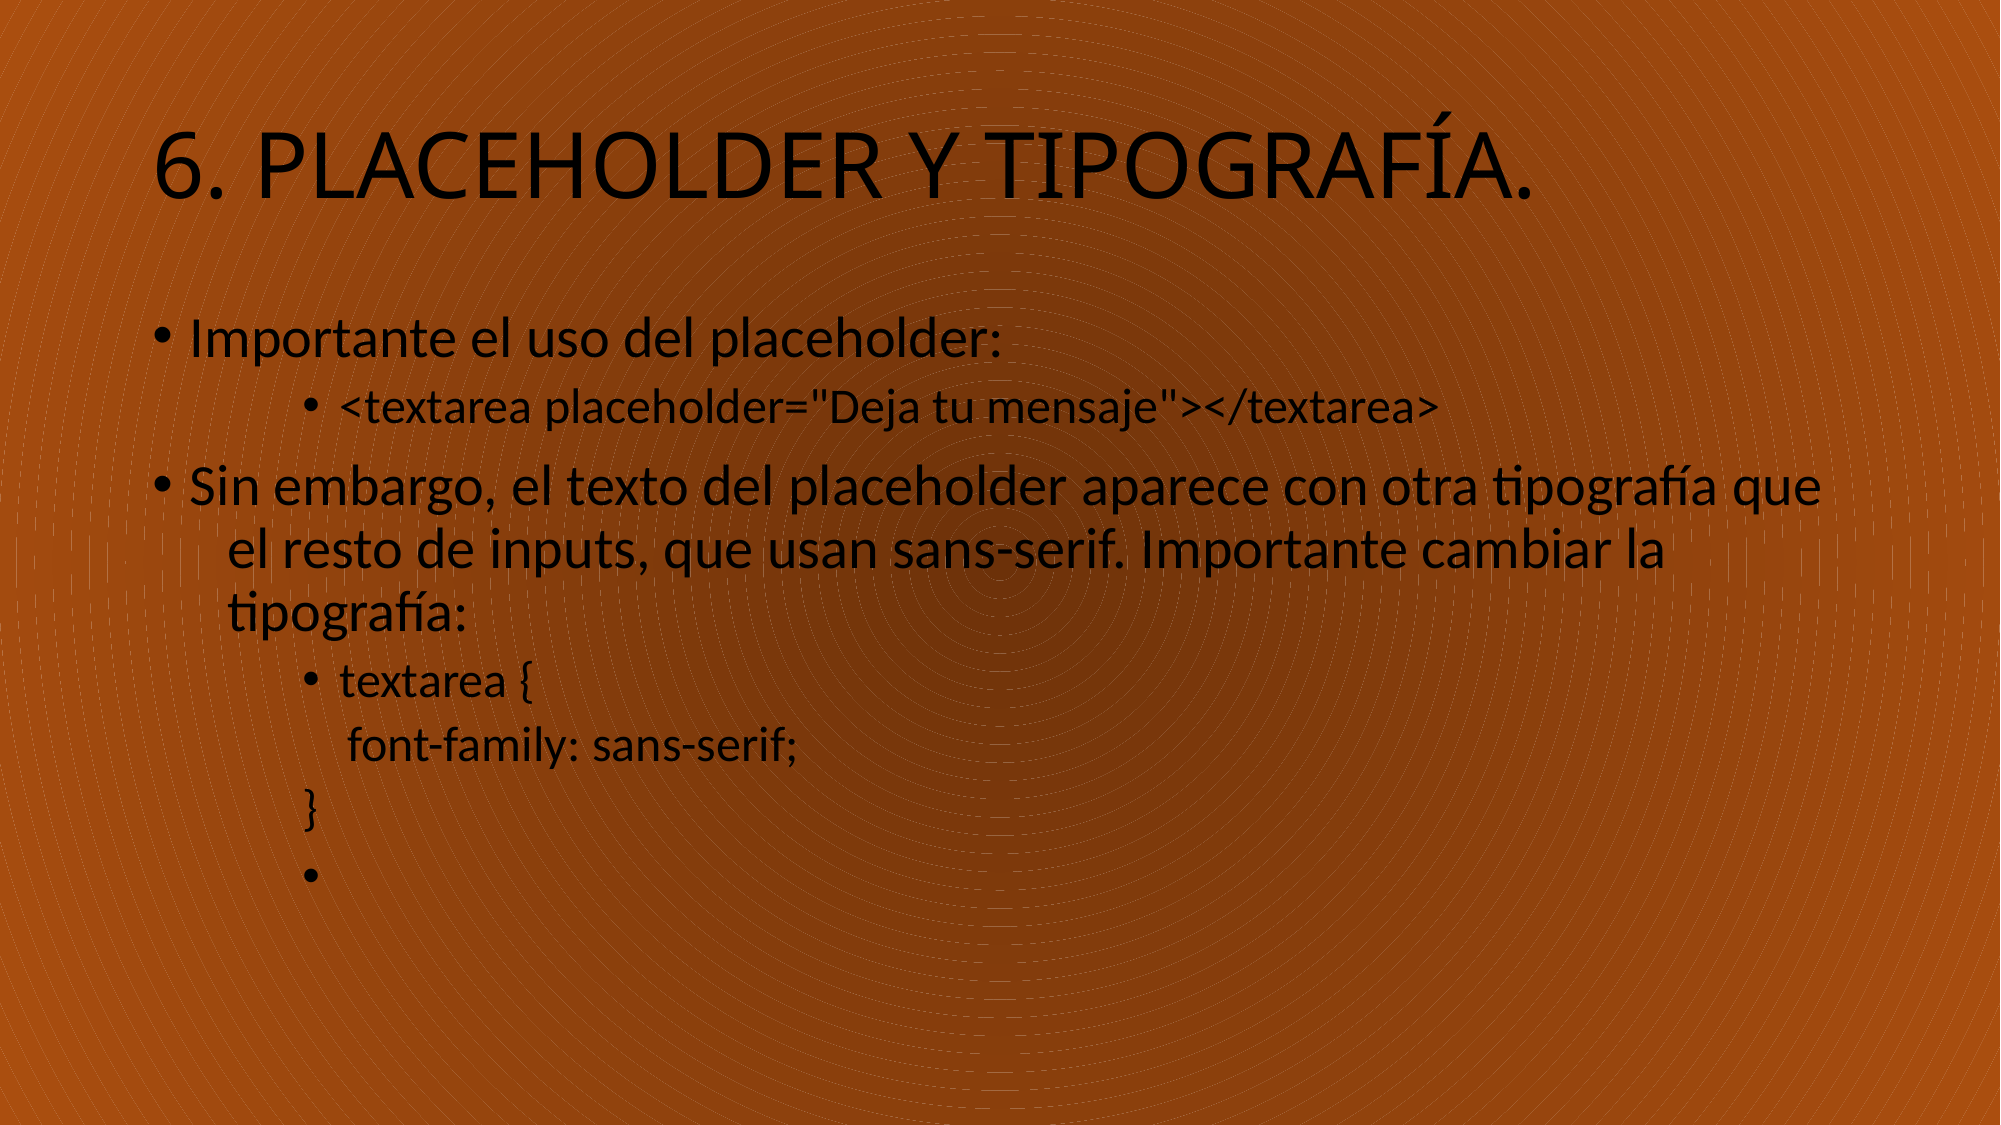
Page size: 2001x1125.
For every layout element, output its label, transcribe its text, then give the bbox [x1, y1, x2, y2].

title 6. PLACEHOLDER Y TIPOGRAFÍA. [137, 59, 1863, 278]
list Importante el uso del placeholder: <textarea placeholder="Deja tu mensaje"></textarea> Sin embargo, el texto del placeholder aparece con otra tipografía que el resto de inputs, que usan sans-serif. Importante cambiar la tipografía: textarea { font-family: sans-serif; } [137, 299, 1863, 1014]
